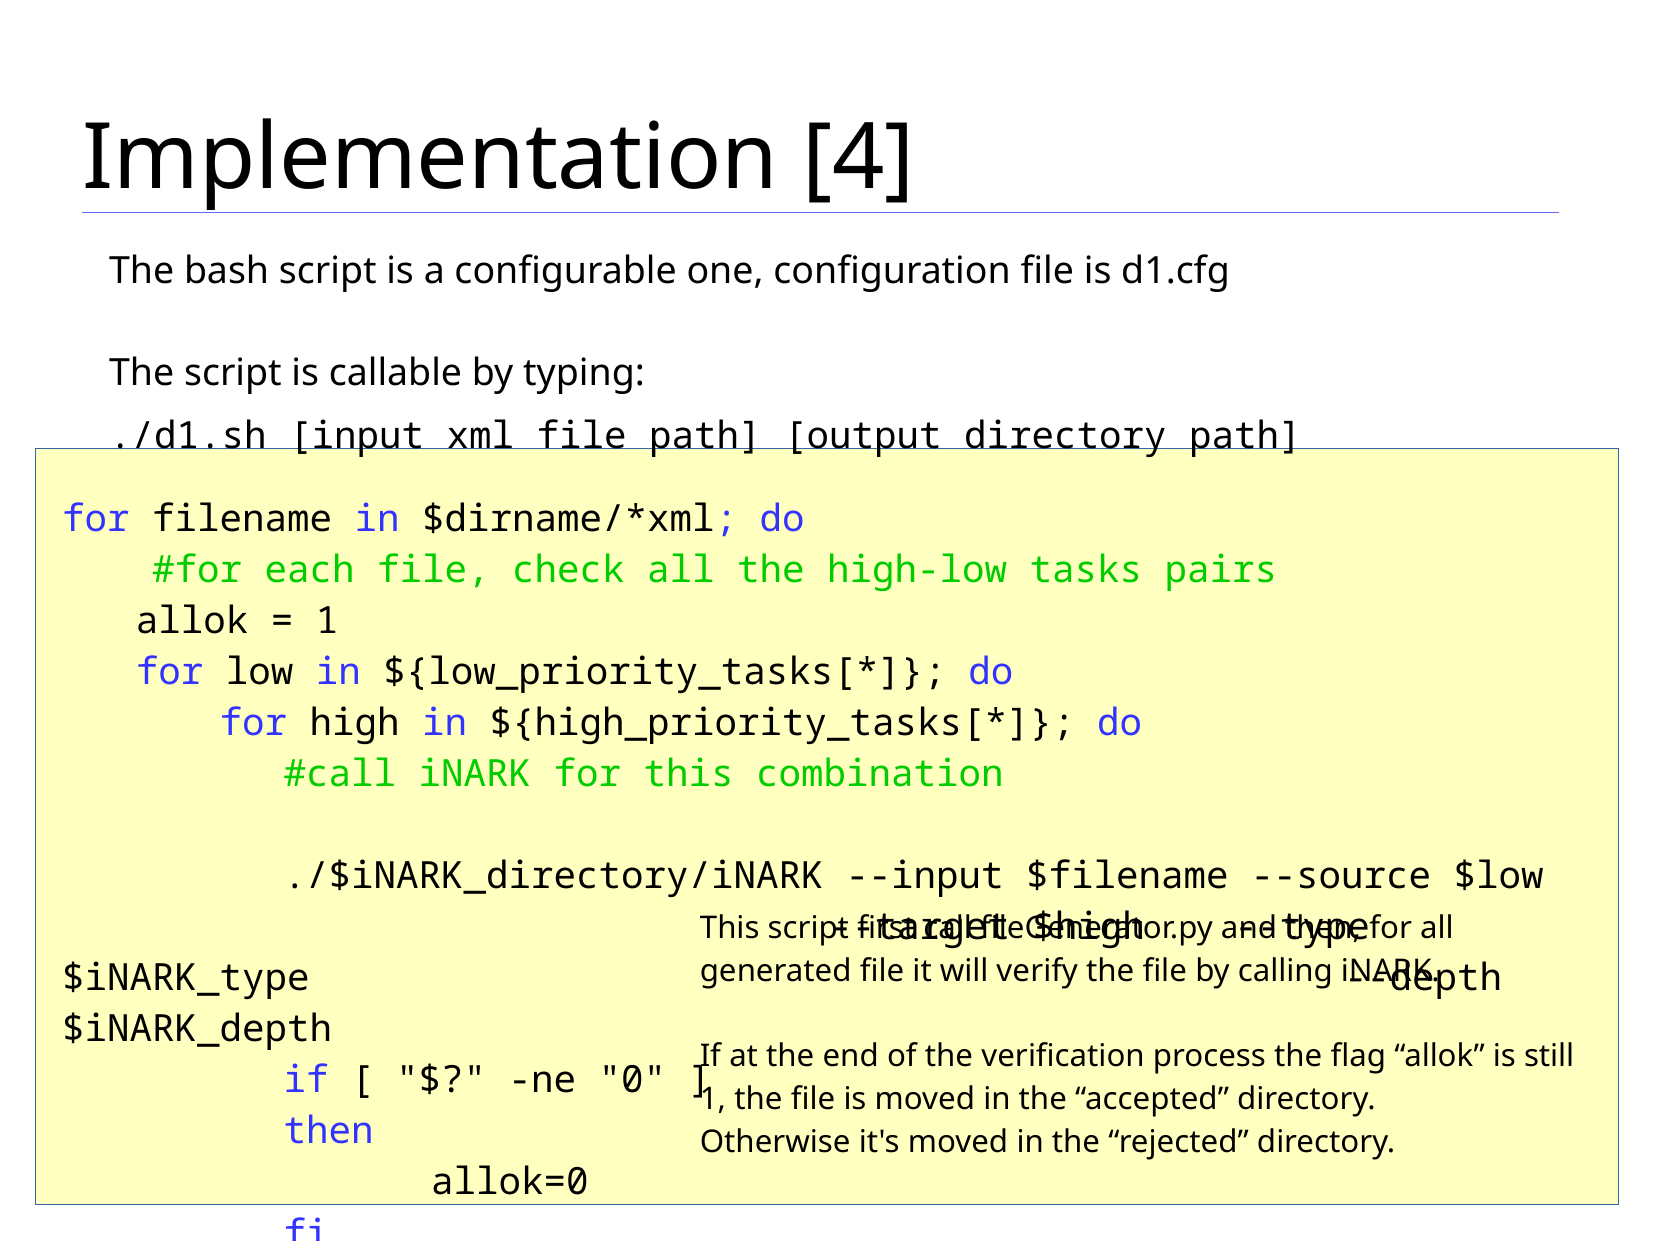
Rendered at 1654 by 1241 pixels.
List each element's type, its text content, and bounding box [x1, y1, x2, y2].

text_box for filename in $dirname/*xml; do #for each file, check all the high-low tasks pairs allok = 1 for low in ${low_priority_tasks[*]}; do for high in ${high_priority_tasks[*]}; do #call iNARK for this combination ./$iNARK_directory/iNARK --input $filename --source $low --target $high --type $iNARK_type --depth $iNARK_depth if [ "$?" -ne "0" ] then allok=0 fi done done … done [47, 484, 1595, 1241]
text_box [35, 448, 1619, 1205]
title Implementation [4] [82, 49, 1571, 257]
text_box The bash script is a configurable one, configuration file is d1.cfg The script is callable by typing: ./d1.sh [input xml file path] [output directory path] [94, 236, 1536, 428]
